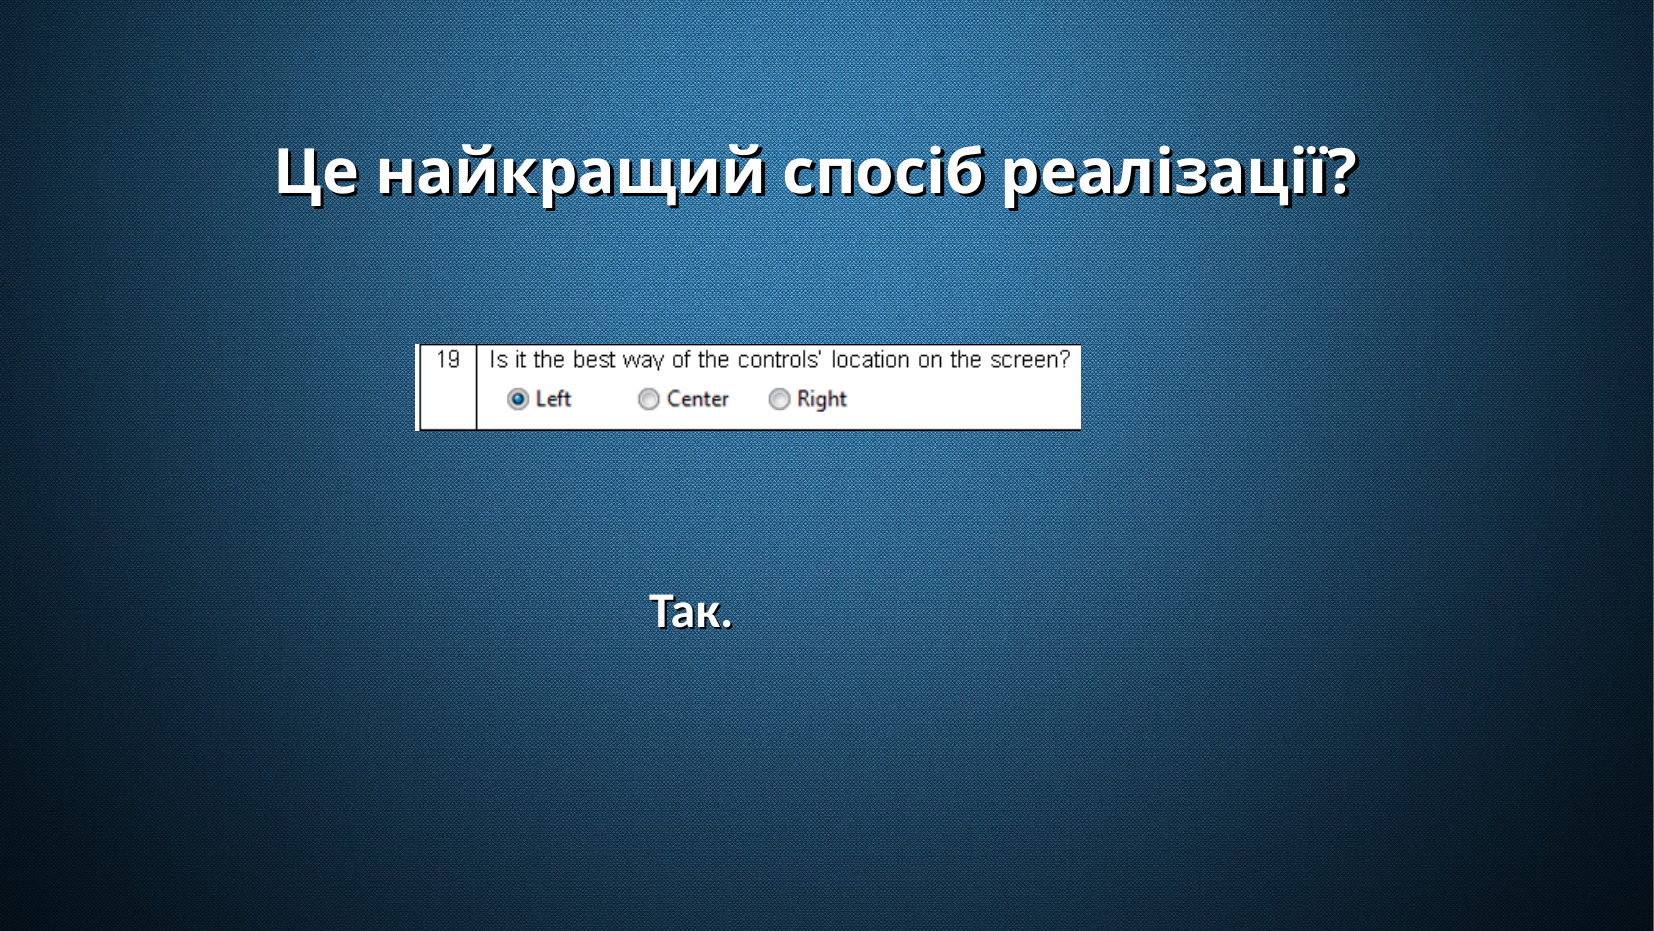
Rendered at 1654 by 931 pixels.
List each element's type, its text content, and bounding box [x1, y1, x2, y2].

subtitle Так. [649, 315, 1654, 916]
picture [0, 0, 1654, 931]
title Це найкращий спосіб реалізації? [71, 91, 1561, 247]
